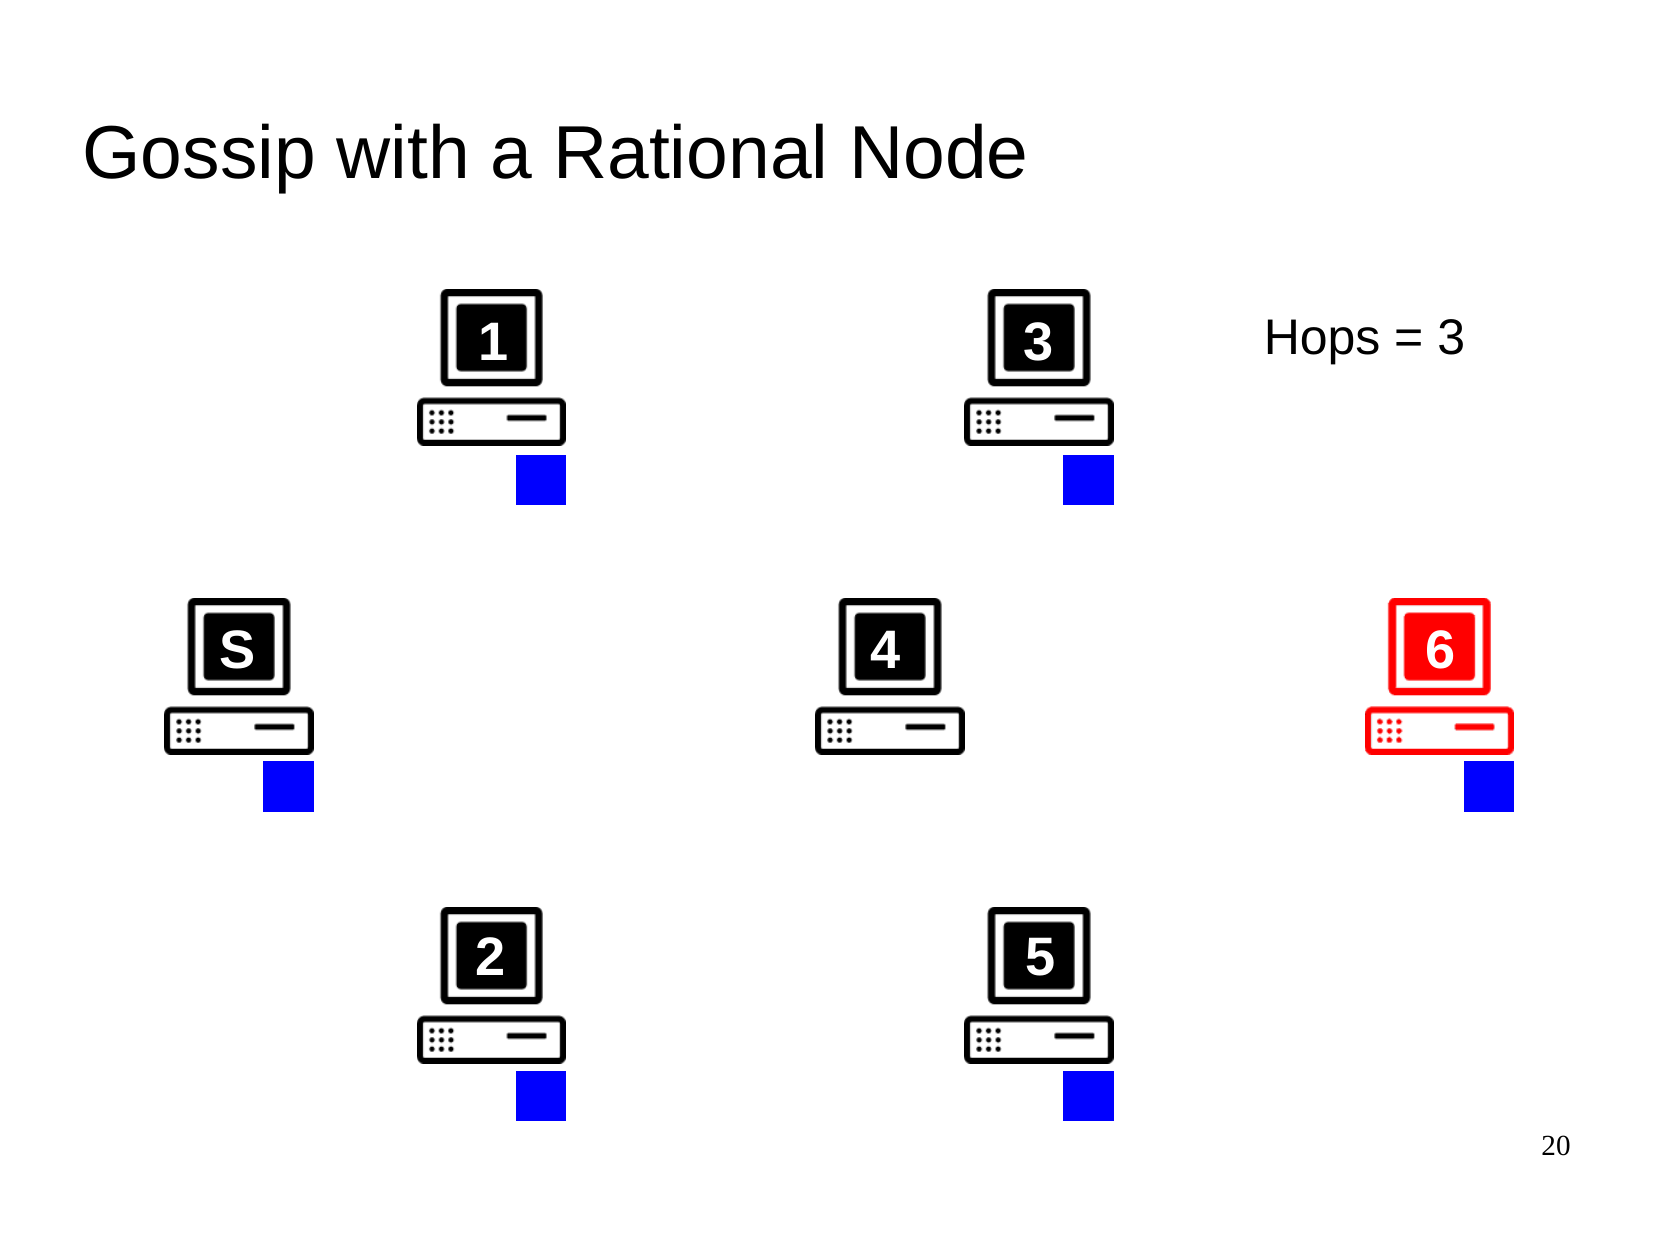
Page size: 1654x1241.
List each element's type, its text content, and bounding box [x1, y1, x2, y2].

text_box [263, 761, 314, 812]
text_box Hops = 3 [1248, 301, 1513, 374]
text_box 3 [1009, 303, 1067, 380]
text_box 6 [1410, 611, 1468, 859]
text_box 4 [855, 611, 913, 688]
picture [815, 598, 965, 755]
text_box S [204, 611, 262, 688]
picture [964, 907, 1114, 1064]
picture [964, 289, 1114, 446]
text_box [516, 455, 566, 505]
text_box [1063, 1071, 1114, 1121]
text_box 1 [463, 303, 521, 380]
text_box [516, 1071, 566, 1121]
text_box [1063, 455, 1114, 505]
picture [417, 907, 566, 1064]
title Gossip with a Rational Node [82, 49, 1571, 257]
text_box 2 [460, 918, 518, 994]
text_box [1468, 761, 1514, 812]
picture [417, 289, 566, 446]
picture [1365, 598, 1514, 755]
text_box 5 [1010, 918, 1068, 994]
picture [164, 598, 314, 755]
